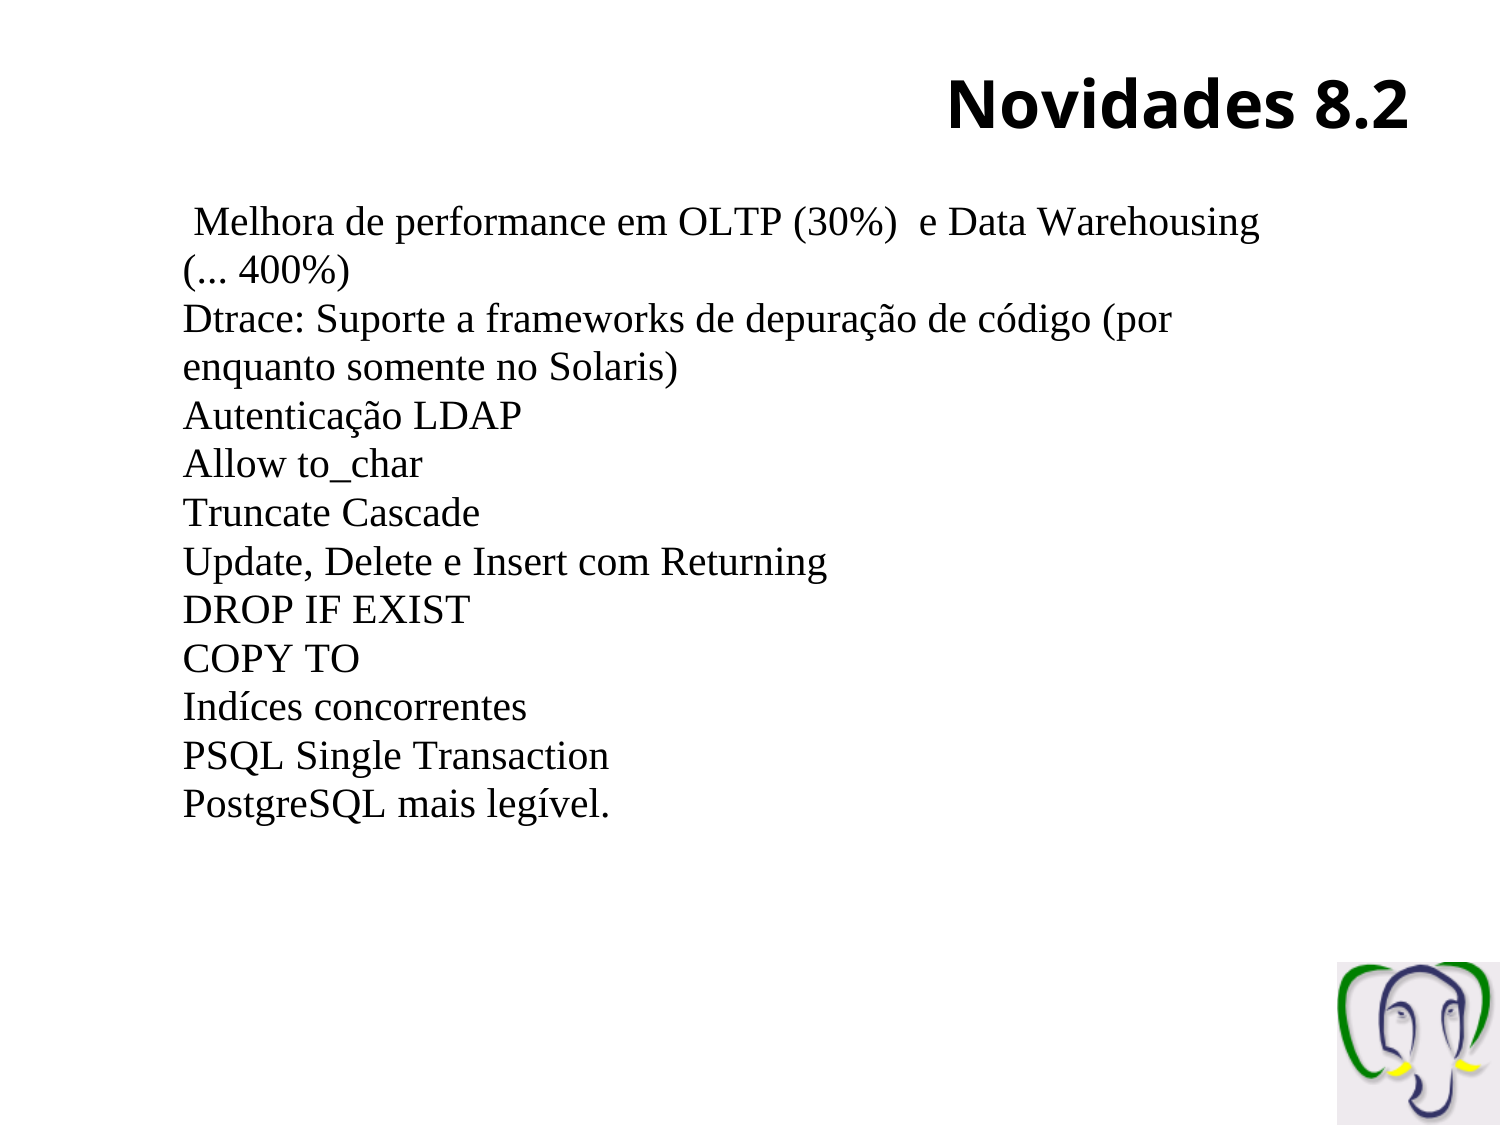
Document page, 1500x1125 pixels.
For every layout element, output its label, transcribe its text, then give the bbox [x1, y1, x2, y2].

text_box Melhora de performance em OLTP (30%) e Data Warehousing (... 400%) Dtrace: Suporte a frameworks de depuração de código (por enquanto somente no Solaris) Autenticação LDAP Allow to_char Truncate Cascade Update, Delete e Insert com Returning DROP IF EXIST COPY TO Indíces concorrentes PSQL Single Transaction PostgreSQL mais legível. [168, 187, 1294, 996]
picture [1337, 962, 1500, 1125]
text_box Novidades 8.2 [474, 50, 1438, 152]
